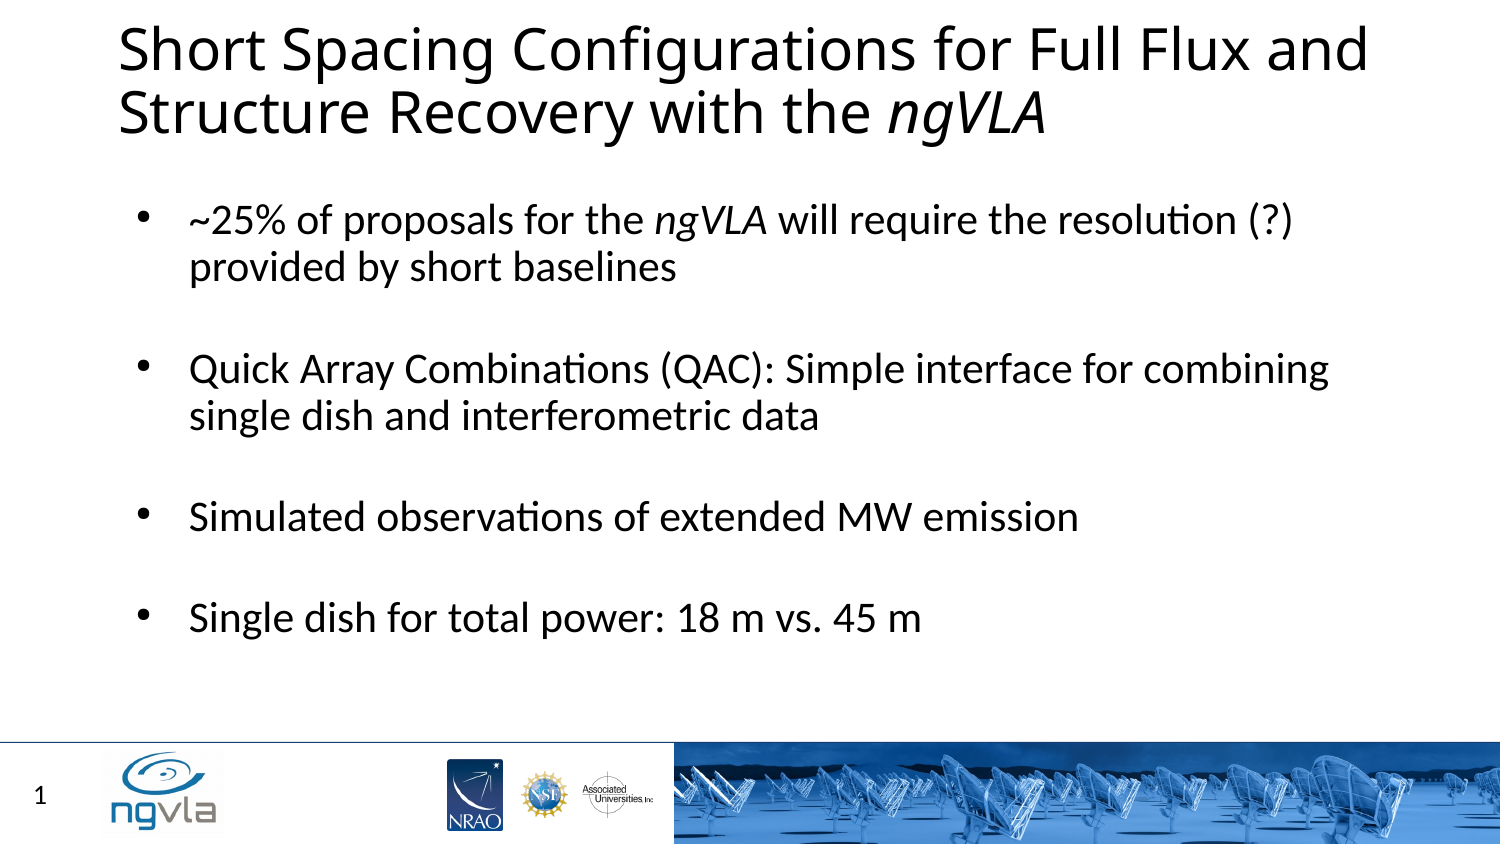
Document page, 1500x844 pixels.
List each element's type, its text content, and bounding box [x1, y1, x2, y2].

slide_number <number> [18, 769, 86, 825]
picture [521, 771, 568, 818]
picture [674, 743, 1500, 844]
picture [447, 759, 503, 831]
title Short Spacing Configurations for Full Flux and Structure Recovery with the ngVLA [103, 1, 1397, 165]
picture [101, 748, 224, 838]
list ~25% of proposals for the ngVLA will require the resolution (?) provided by short baselines Quick Array Combinations (QAC): Simple interface for combining single dish and interferometric data Simulated observations of extended MW emission Single dish for total power: 18 m vs. 45 m [103, 189, 1397, 751]
